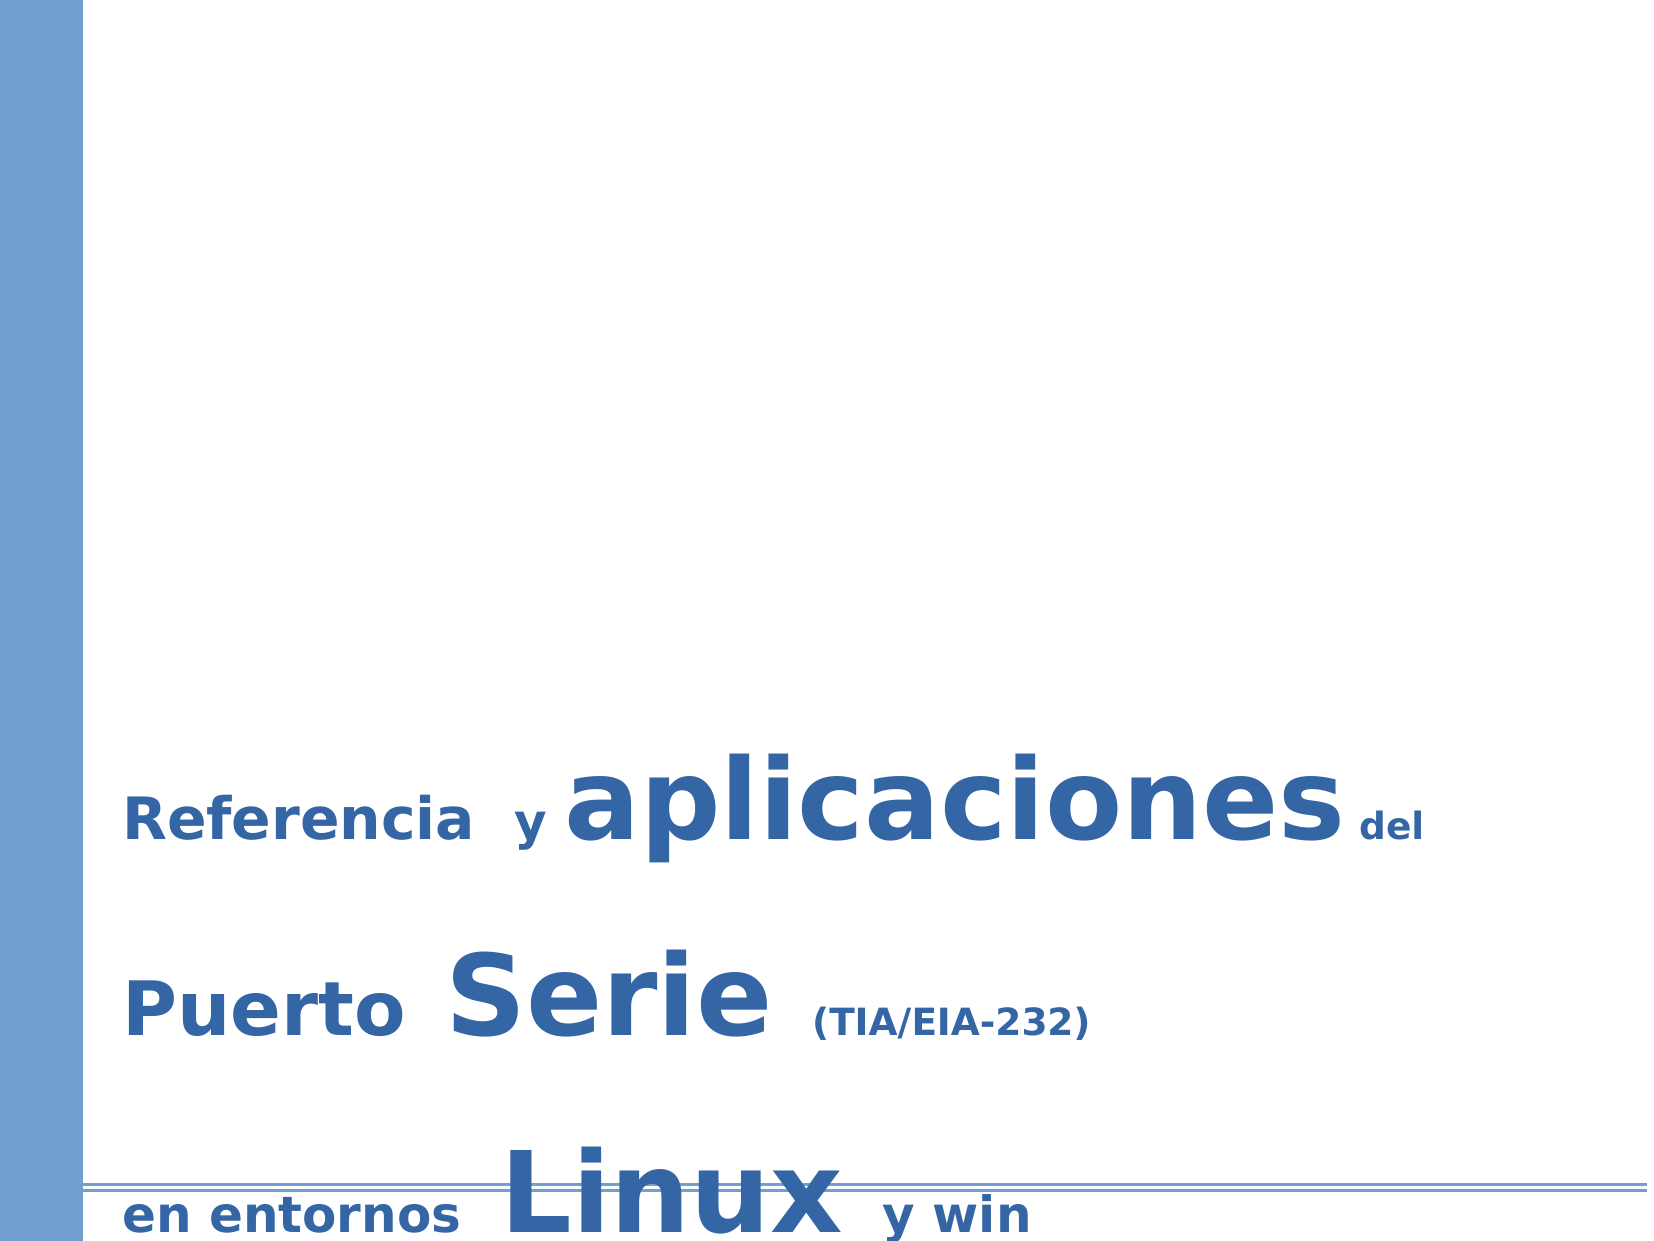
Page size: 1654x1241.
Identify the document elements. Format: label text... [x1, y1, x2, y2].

text_box Referencia y aplicaciones del Puerto Serie (TIA/EIA-232) en entornos Linux y win [107, 661, 1479, 1202]
